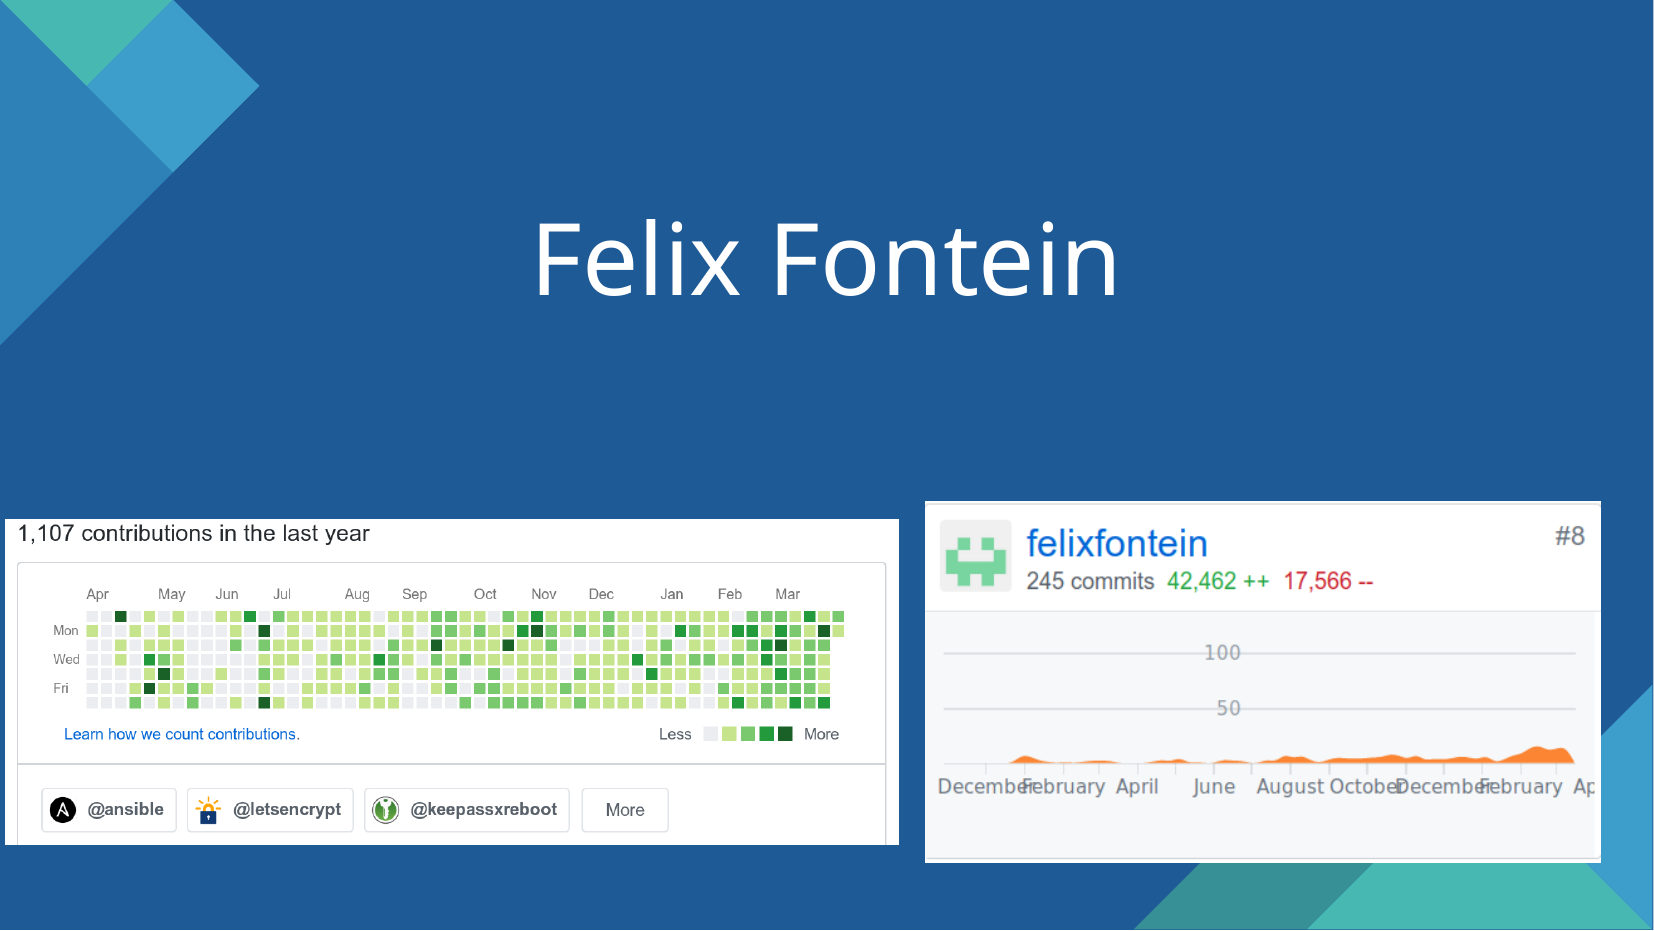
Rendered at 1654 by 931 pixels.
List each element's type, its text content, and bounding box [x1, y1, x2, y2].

picture [925, 501, 1601, 863]
picture [5, 519, 899, 845]
title Felix Fontein [59, 59, 1595, 591]
